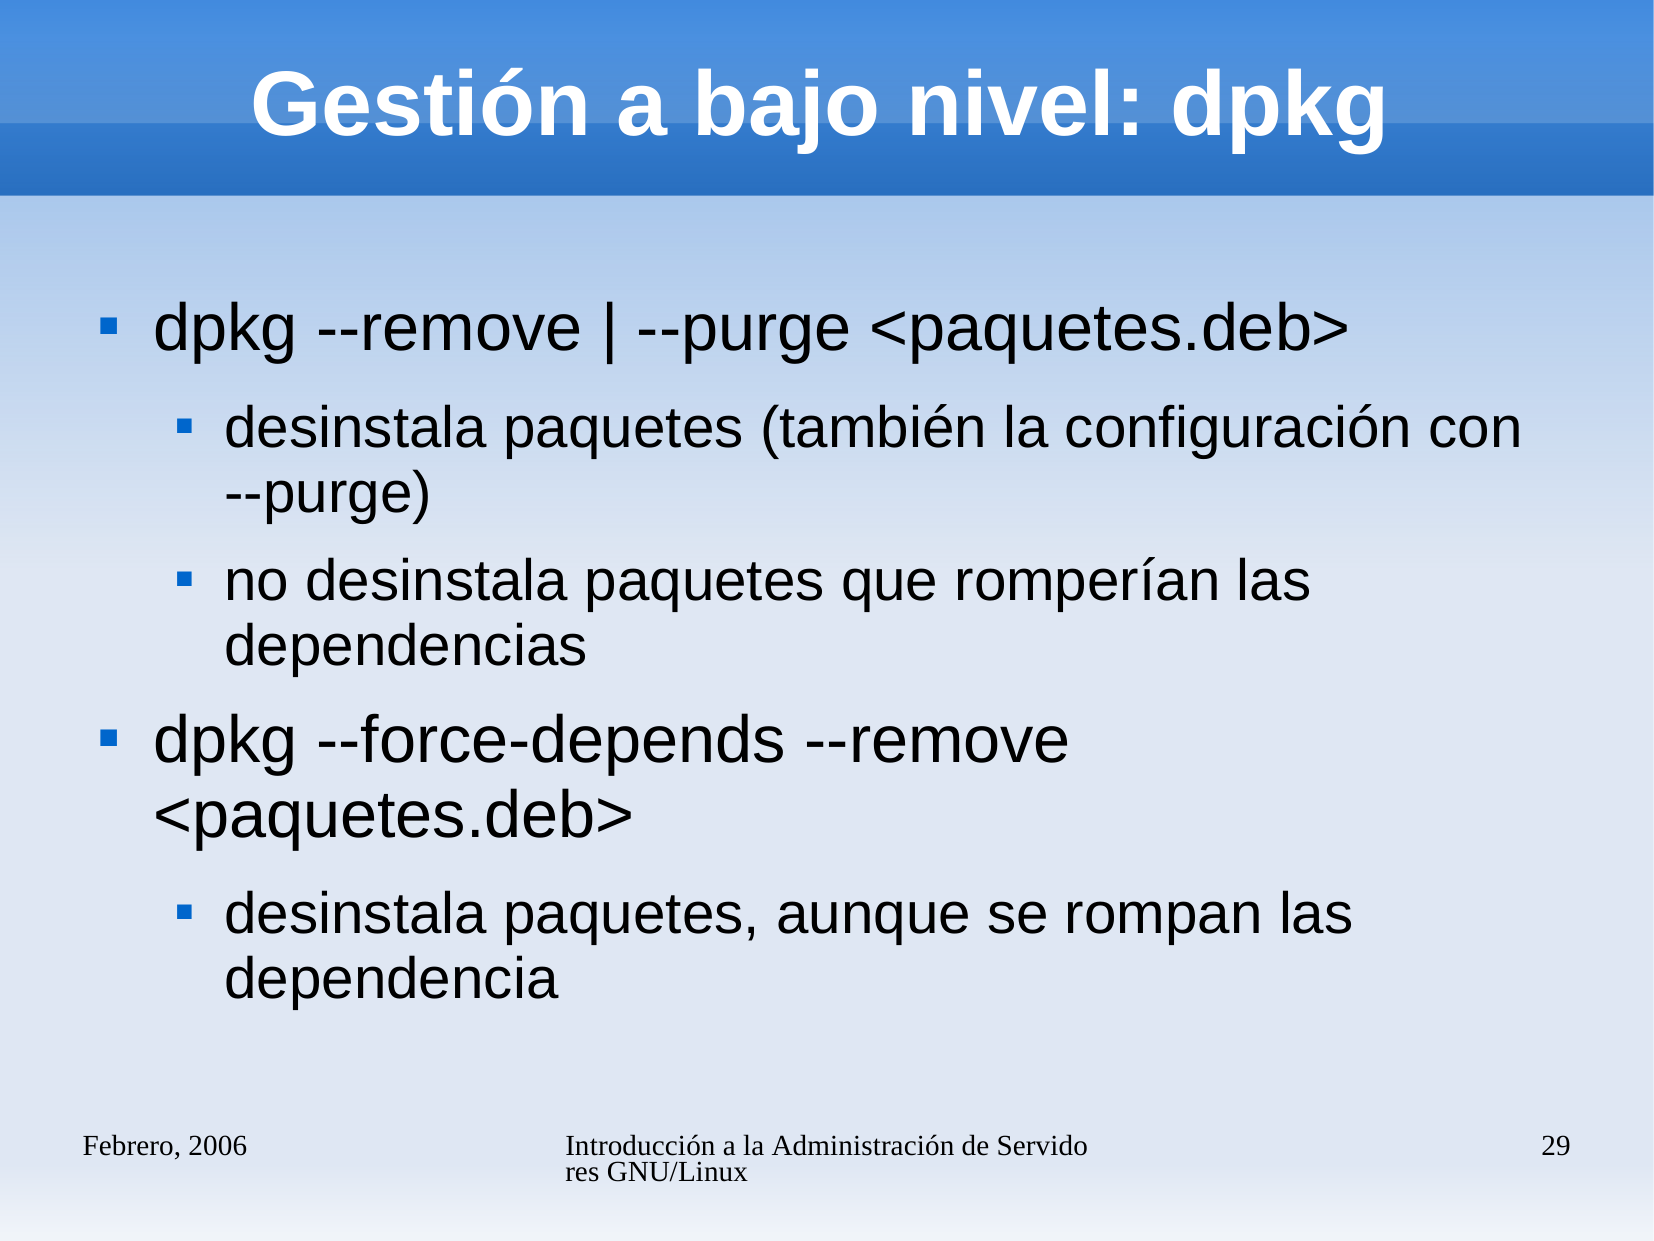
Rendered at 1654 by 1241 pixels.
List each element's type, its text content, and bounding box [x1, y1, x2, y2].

picture [0, 0, 1654, 1241]
list dpkg --remove | --purge <paquetes.deb> desinstala paquetes (también la configuración con --purge) no desinstala paquetes que romperían las dependencias dpkg --force-depends --remove <paquetes.deb> desinstala paquetes, aunque se rompan las dependencia [82, 290, 1571, 1109]
title Gestión a bajo nivel: dpkg [76, 0, 1565, 208]
